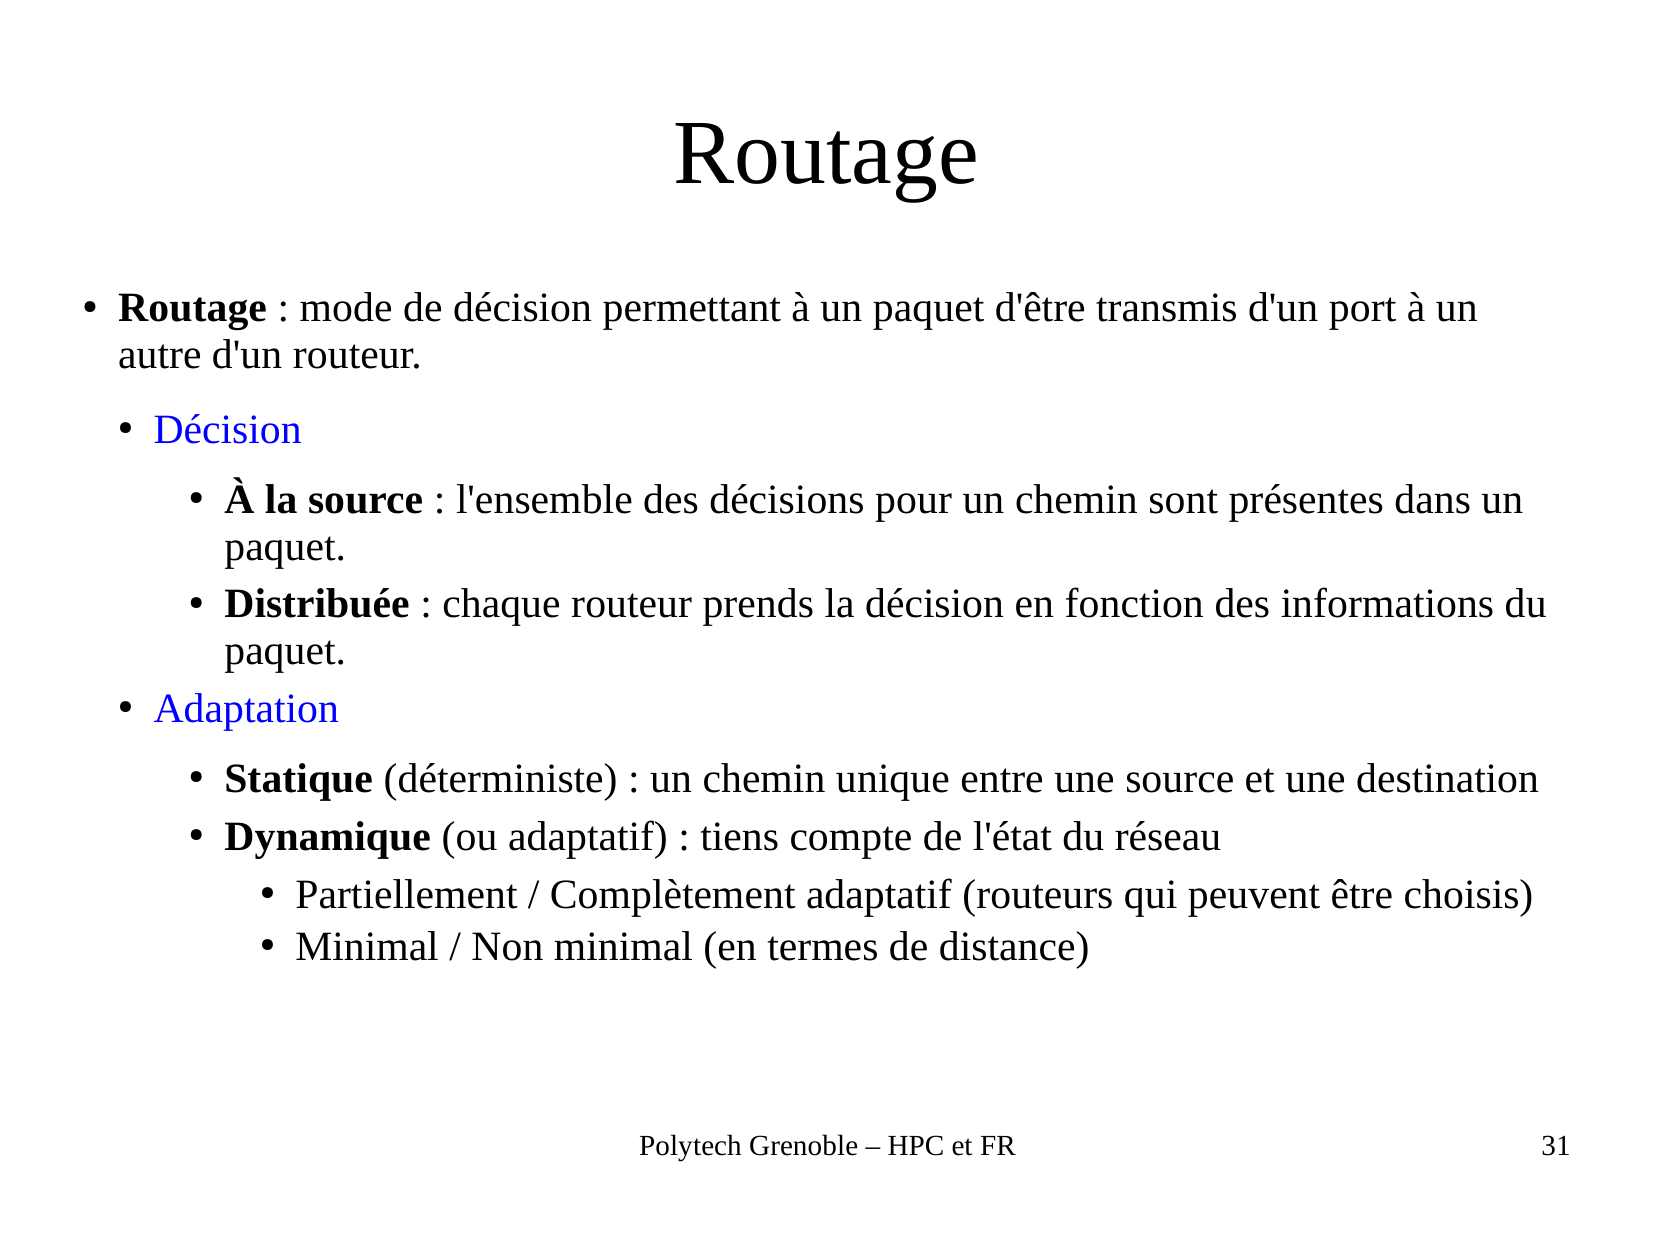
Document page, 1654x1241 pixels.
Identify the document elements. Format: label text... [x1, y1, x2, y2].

list Routage : mode de décision permettant à un paquet d'être transmis d'un port à un autre d'un routeur. Décision À la source : l'ensemble des décisions pour un chemin sont présentes dans un paquet. Distribuée : chaque routeur prends la décision en fonction des informations du paquet. Adaptation Statique (déterministe) : un chemin unique entre une source et une destination Dynamique (ou adaptatif) : tiens compte de l'état du réseau Partiellement / Complètement adaptatif (routeurs qui peuvent être choisis) Minimal / Non minimal (en termes de distance) [82, 213, 1571, 1063]
title Routage [82, 49, 1571, 213]
